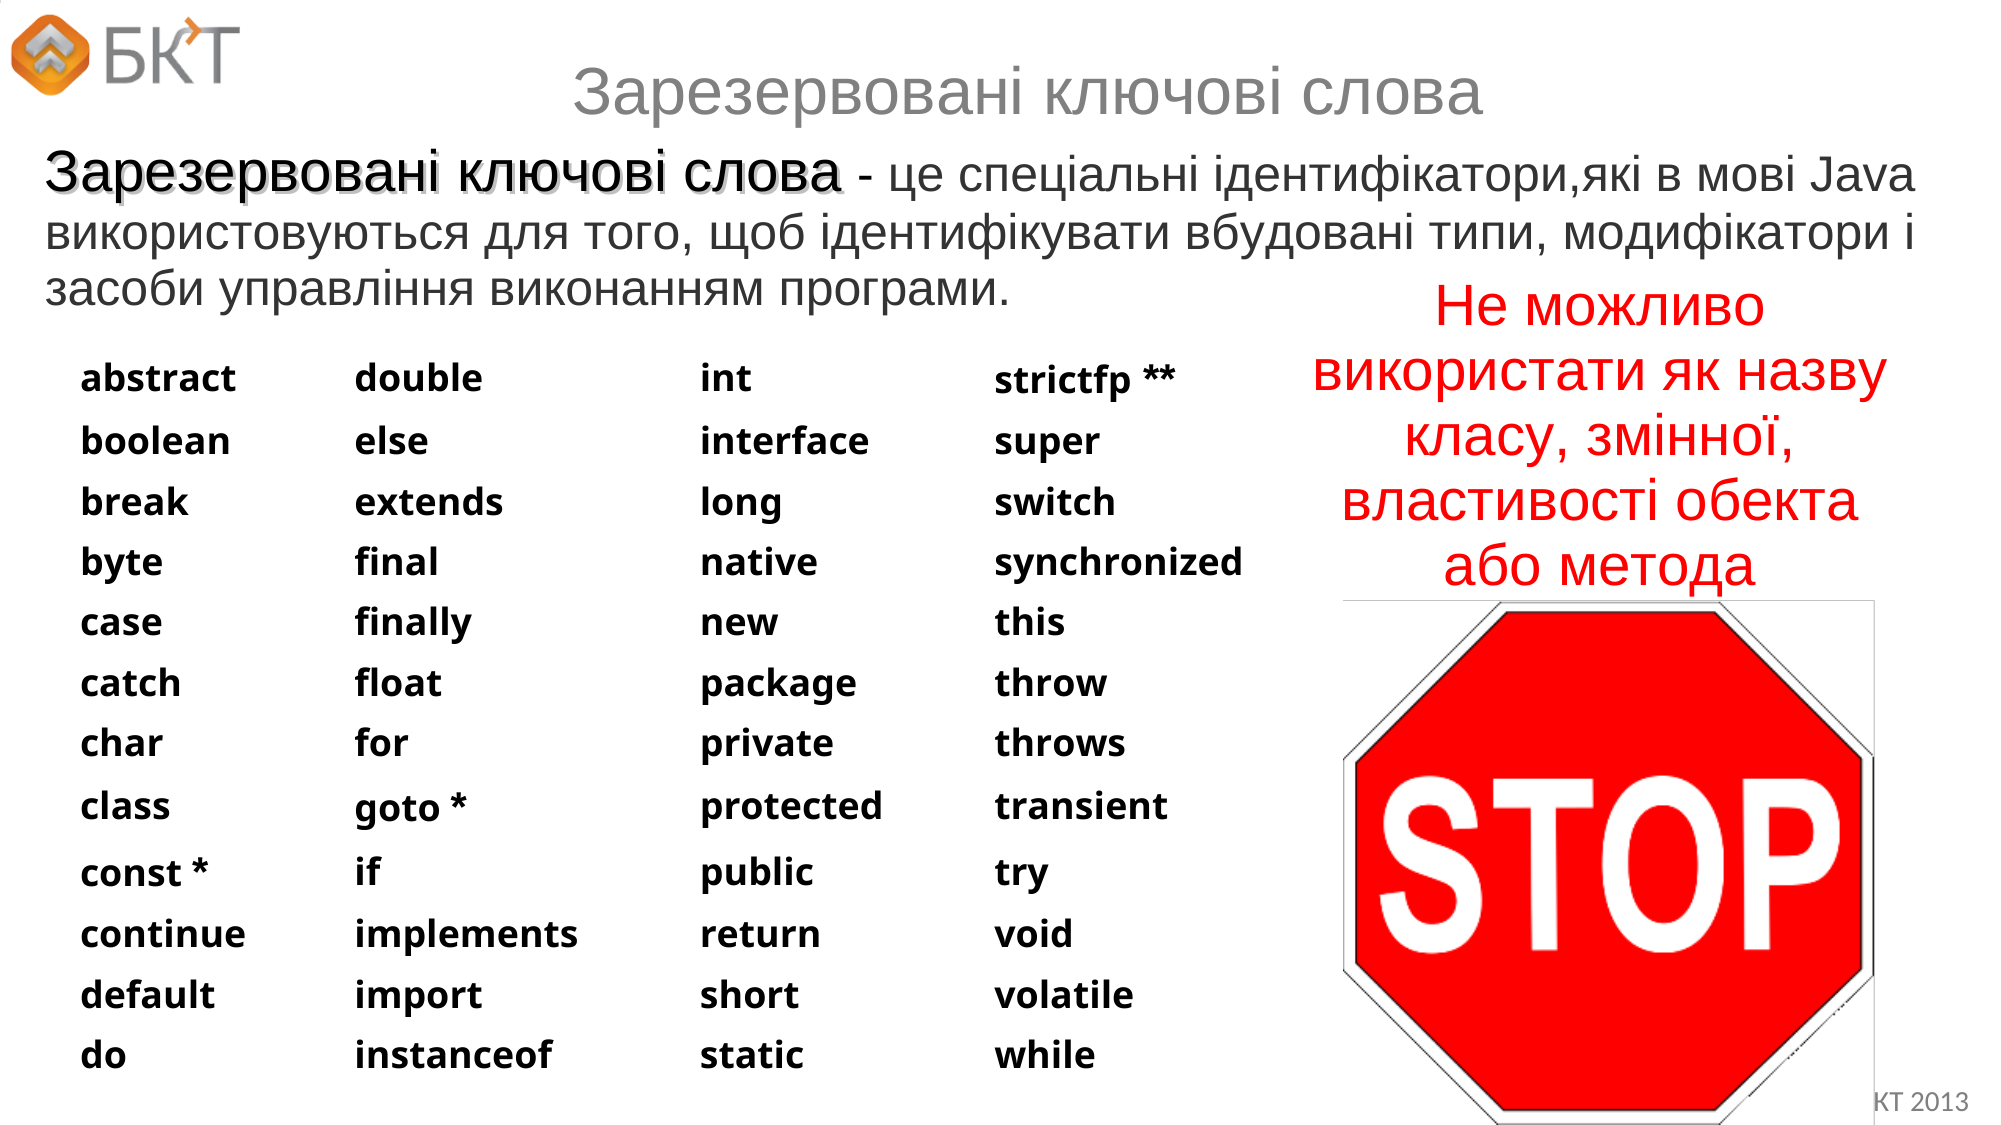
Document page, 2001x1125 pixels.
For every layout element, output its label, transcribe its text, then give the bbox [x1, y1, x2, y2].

table_cell interface [685, 409, 980, 470]
table_cell protected [685, 772, 980, 837]
table_cell synchronized [980, 530, 1290, 591]
table_cell volatile [980, 963, 1343, 1024]
table_cell throw [980, 651, 1343, 711]
text_box Зарезервовані ключові слова [525, 40, 1532, 132]
table_cell native [685, 530, 980, 591]
table_cell for [340, 711, 685, 772]
table_cell switch [980, 470, 1290, 530]
table_cell transient [980, 772, 1343, 837]
table_cell short [685, 963, 980, 1024]
table_cell long [685, 470, 980, 530]
table_cell static [685, 1024, 980, 1084]
table_cell class [65, 772, 340, 837]
table_cell char [65, 711, 340, 772]
table_cell goto * [340, 772, 685, 837]
table_cell if [340, 837, 685, 903]
table_cell catch [65, 651, 340, 711]
table_header abstract [65, 344, 340, 409]
table_cell throws [980, 711, 1343, 772]
table_cell try [980, 837, 1343, 903]
table_cell instanceof [340, 1024, 685, 1084]
table_cell final [340, 530, 685, 591]
table_cell package [685, 651, 980, 711]
table_cell finally [340, 591, 685, 651]
table_cell default [65, 963, 340, 1024]
table_cell import [340, 963, 685, 1024]
table_cell boolean [65, 409, 340, 470]
table_cell byte [65, 530, 340, 591]
table_cell continue [65, 903, 340, 963]
table_header double [340, 344, 685, 409]
table_cell private [685, 711, 980, 772]
table_cell implements [340, 903, 685, 963]
table_cell void [980, 903, 1343, 963]
text_box Зарезервовані ключові слова - це спеціальні ідентифікатори,які в мові Java використовуються для того, щоб ідентифікувати вбудовані типи, модифікатори і засоби управління виконанням програми. [30, 132, 1973, 324]
table_cell const * [65, 837, 340, 903]
text_box Не можливо використати як назву класу, змінної, властивості обекта або метода [1290, 266, 1911, 607]
table_header int [685, 344, 980, 409]
table_cell super [980, 409, 1290, 470]
table_cell case [65, 591, 340, 651]
picture [1343, 607, 1876, 1125]
table_cell float [340, 651, 685, 711]
table_cell do [65, 1024, 340, 1084]
table_cell return [685, 903, 980, 963]
table_cell break [65, 470, 340, 530]
table_cell this [980, 591, 1343, 651]
picture [4, 9, 250, 97]
table_cell while [980, 1024, 1343, 1084]
table_header strictfp ** [980, 344, 1290, 409]
table_cell new [685, 591, 980, 651]
table_cell extends [340, 470, 685, 530]
table_cell else [340, 409, 685, 470]
table_cell public [685, 837, 980, 903]
